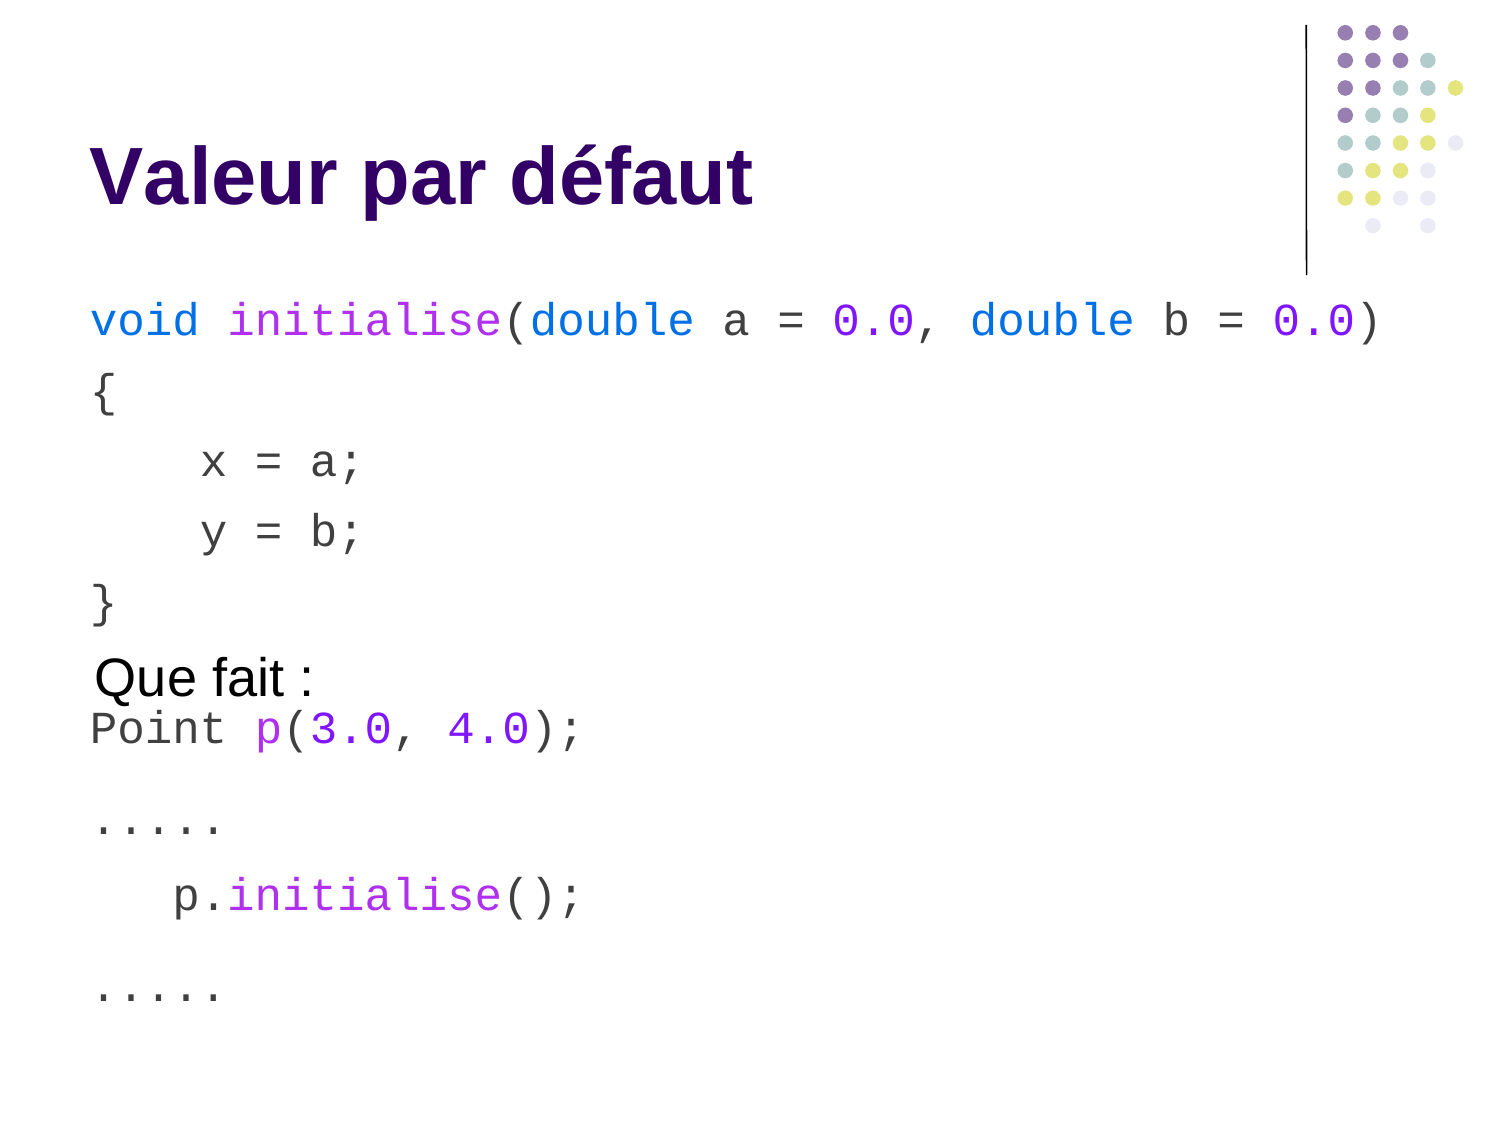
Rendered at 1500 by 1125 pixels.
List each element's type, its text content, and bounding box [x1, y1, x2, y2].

title Valeur par défaut [75, 2, 1309, 229]
list void initialise(double a = 0.0, double b = 0.0) { x = a; y = b; } Que fait : Point p(3.0, 4.0); ..... p.initialise(); ..... [74, 281, 1421, 1075]
